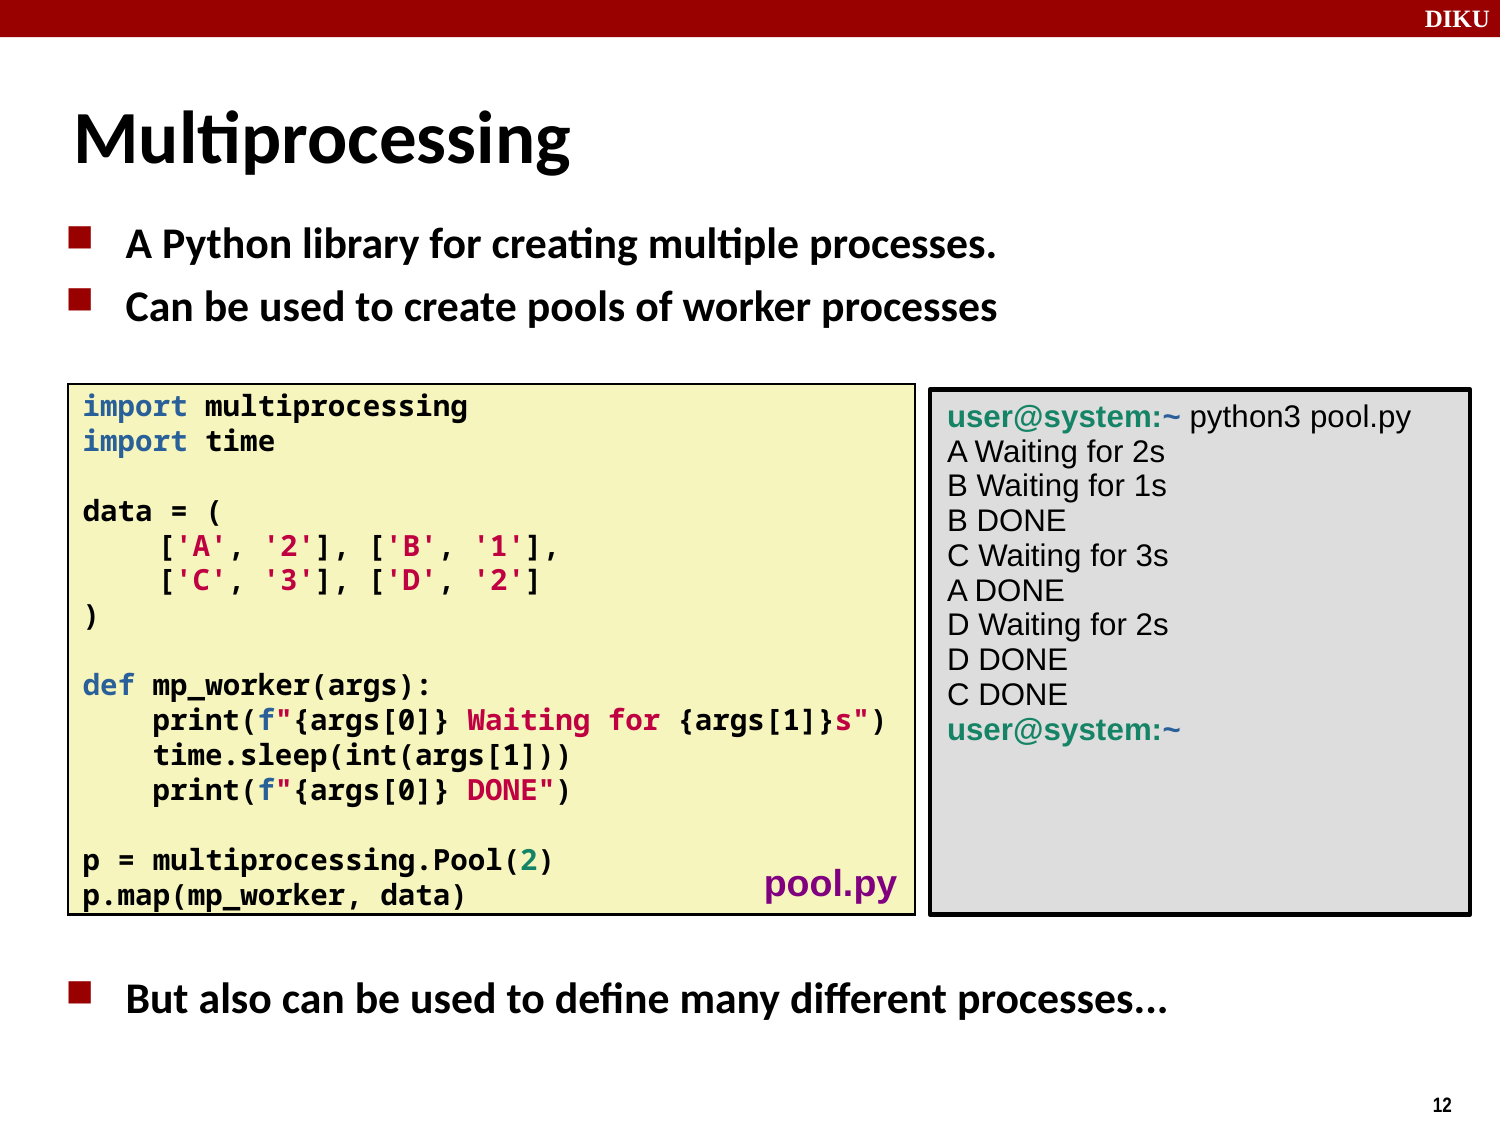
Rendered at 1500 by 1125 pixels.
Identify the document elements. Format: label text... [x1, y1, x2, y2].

text_box A Python library for creating multiple processes. Can be used to create pools of worker processes But also can be used to define many different processes... [54, 207, 1400, 1023]
text_box Multiprocessing [58, 71, 1304, 197]
text_box import multiprocessing import time data = ( ['A', '2'], ['B', '1'], ['C', '3'], ['D', '2'] ) def mp_worker(args): print(f"{args[0]} Waiting for {args[1]}s") time.sleep(int(args[1])) print(f"{args[0]} DONE") p = multiprocessing.Pool(2) p.map(mp_worker, data) [67, 383, 915, 915]
text_box user@system:~ python3 pool.py A Waiting for 2s B Waiting for 1s B DONE C Waiting for 3s A DONE D Waiting for 2s D DONE C DONE user@system:~ [930, 389, 1471, 915]
text_box pool.py [749, 855, 915, 912]
